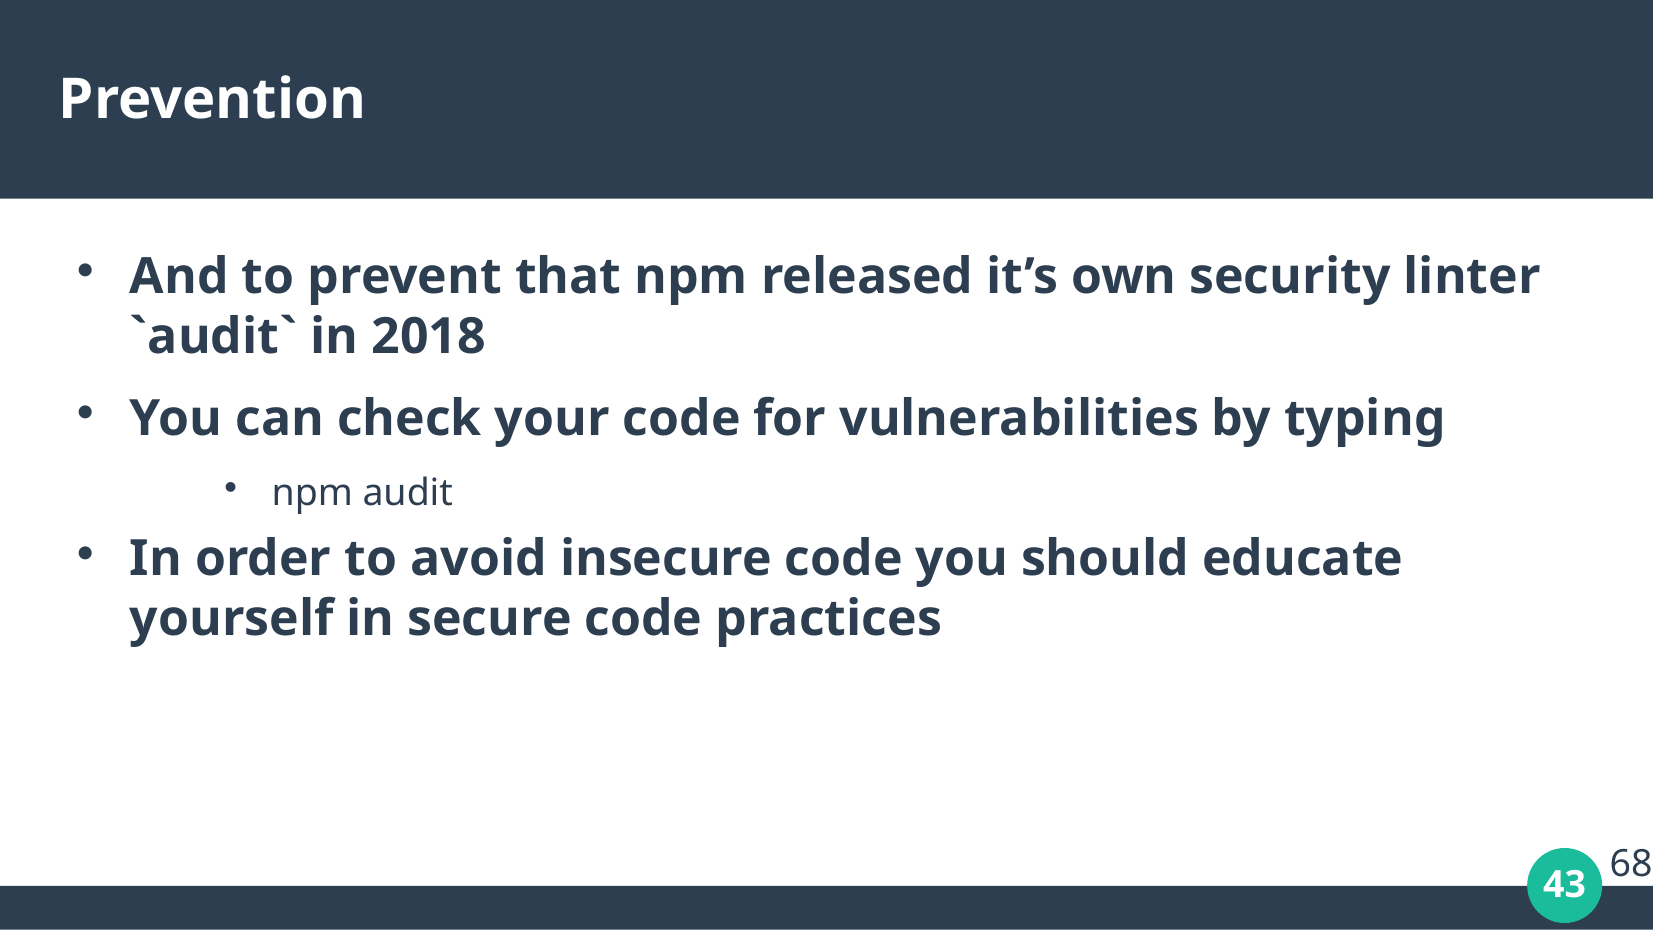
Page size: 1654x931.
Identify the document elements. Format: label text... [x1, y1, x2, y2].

title Prevention [59, 37, 1594, 155]
list And to prevent that npm released it’s own security linter `audit` in 2018 You can check your code for vulnerabilities by typing npm audit In order to avoid insecure code you should educate yourself in secure code practices [59, 243, 1594, 864]
text_box 68 [1588, 830, 1654, 899]
